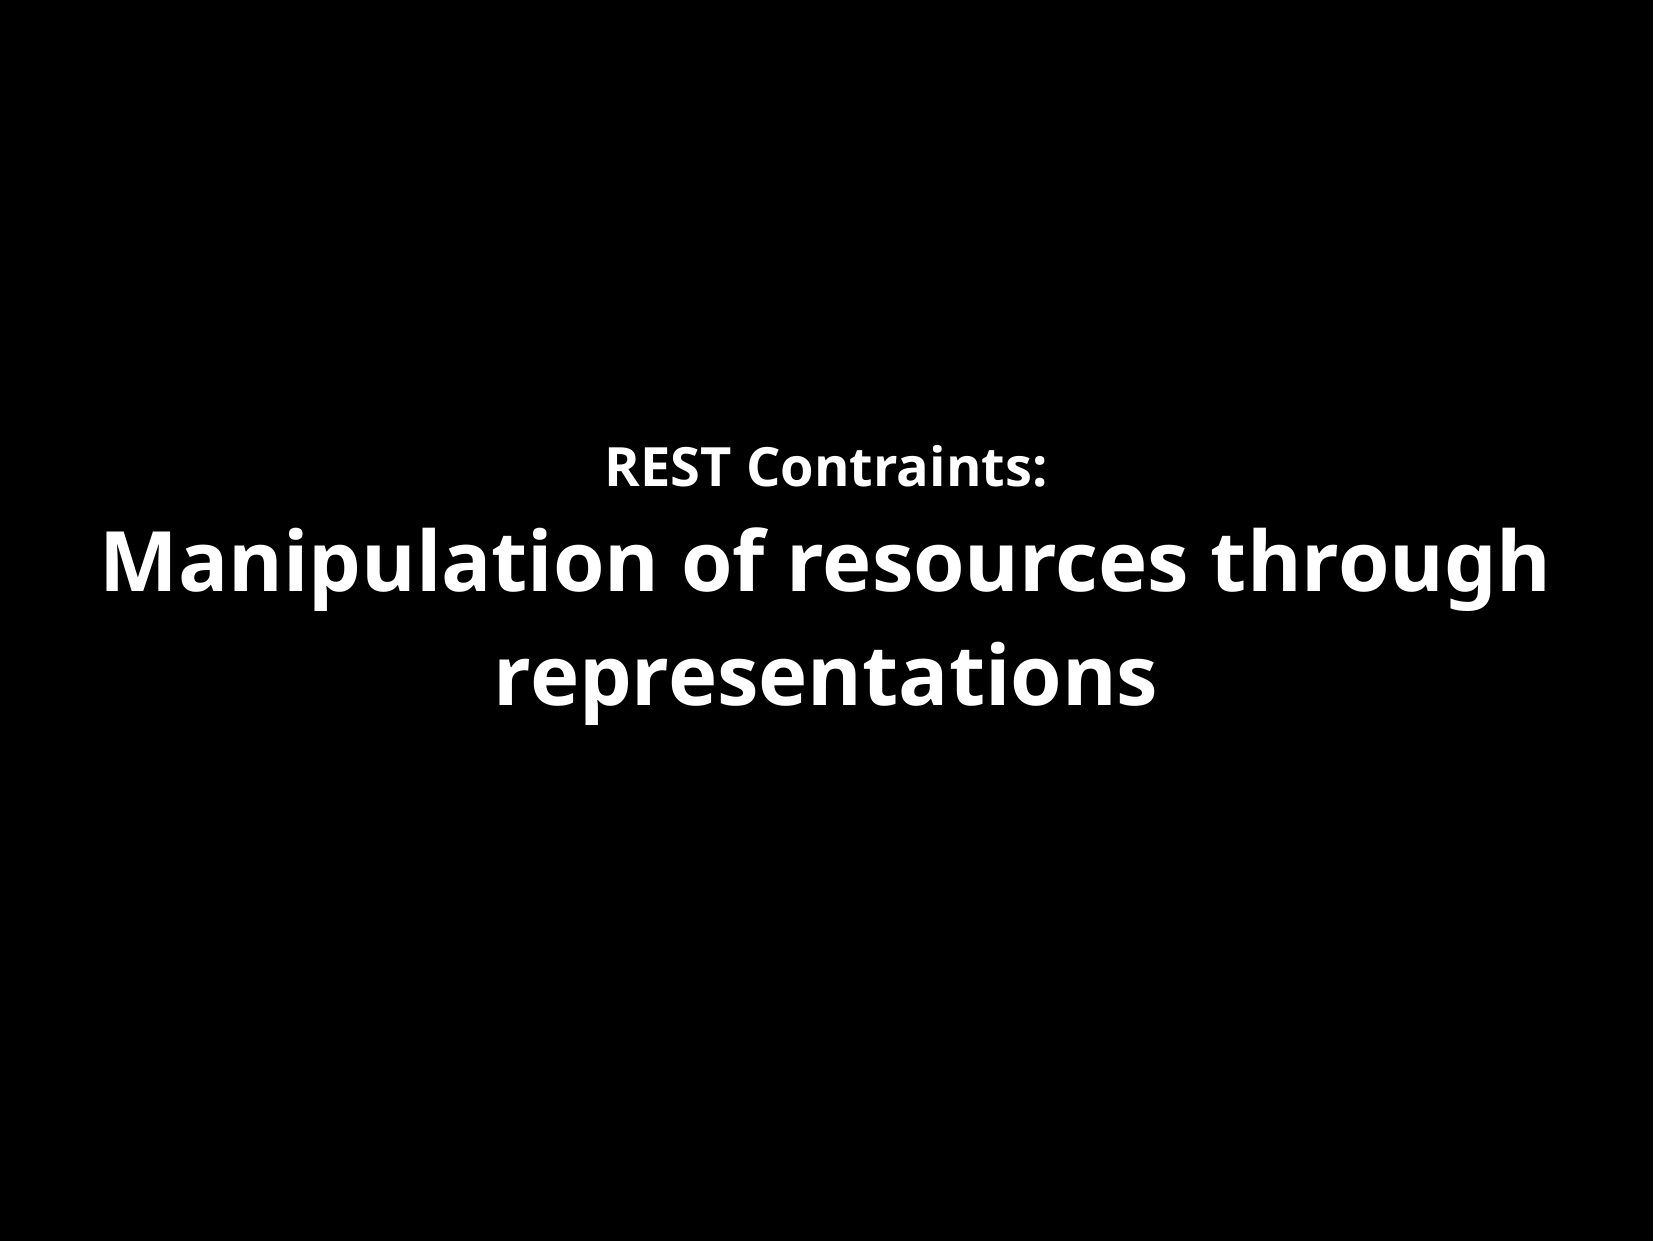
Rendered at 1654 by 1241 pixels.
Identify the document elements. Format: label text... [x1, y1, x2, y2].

subtitle REST Contraints: Manipulation of resources through representations [82, 49, 1571, 1109]
